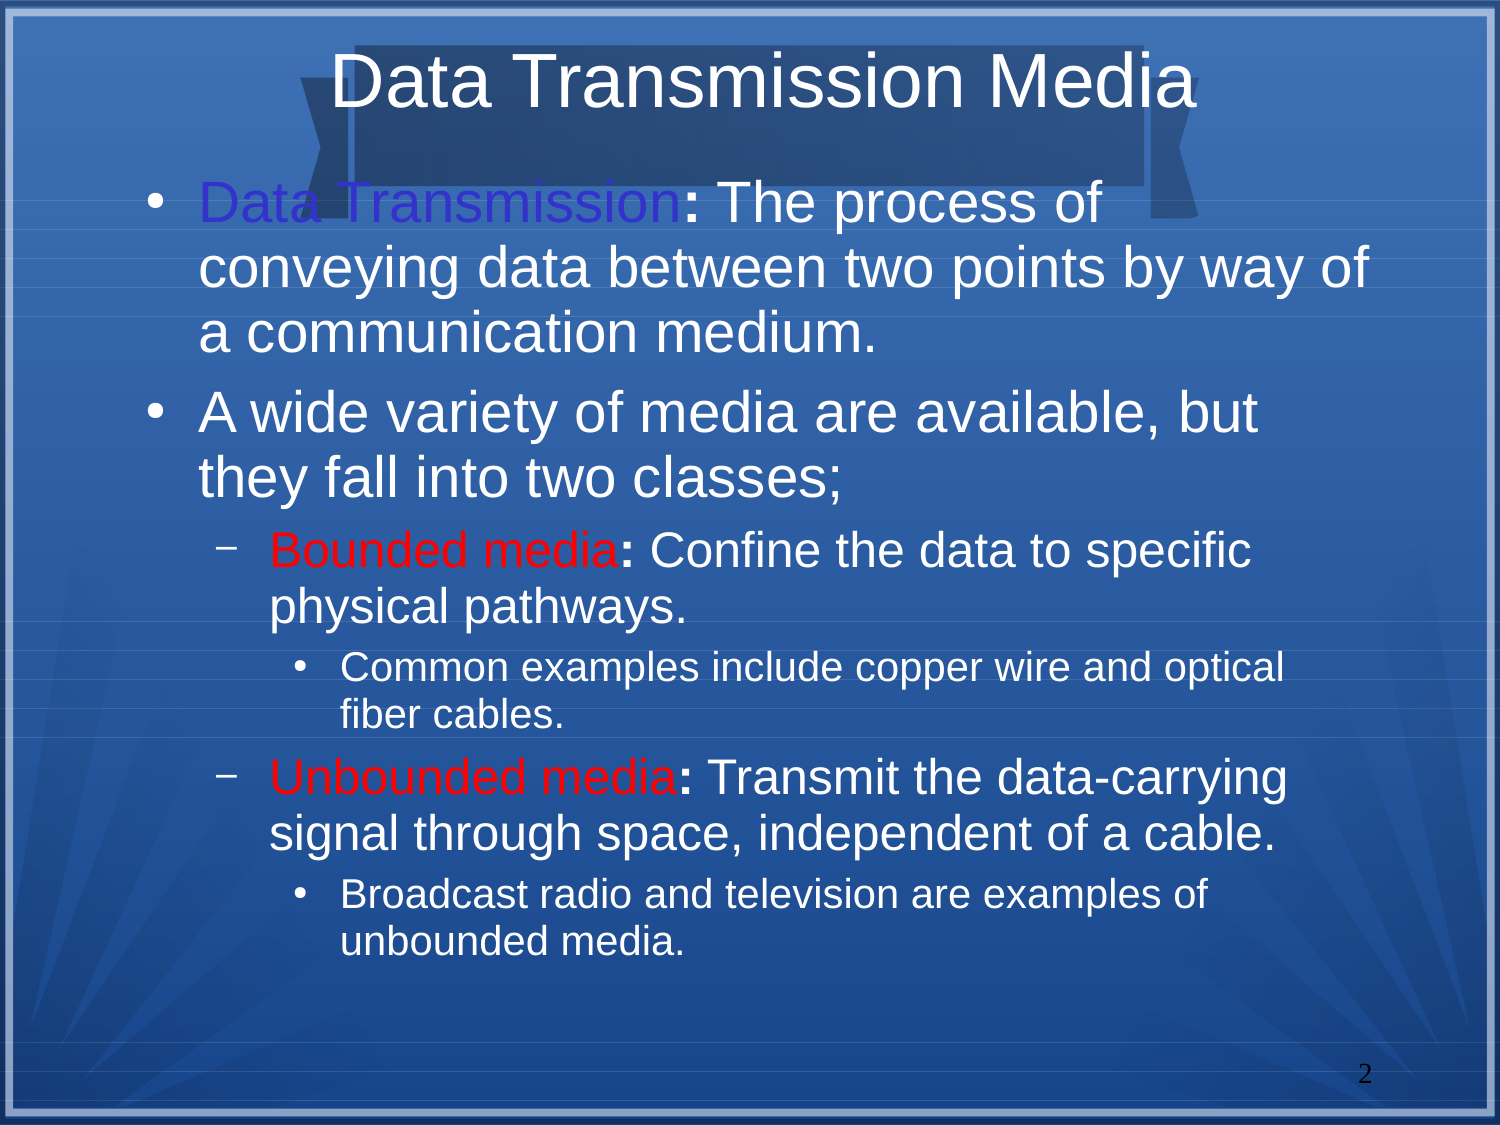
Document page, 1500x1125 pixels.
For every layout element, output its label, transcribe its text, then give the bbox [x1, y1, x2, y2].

list Data Transmission: The process of conveying data between two points by way of a communication medium. A wide variety of media are available, but they fall into two classes; Bounded media: Confine the data to specific physical pathways. Common examples include copper wire and optical fiber cables. Unbounded media: Transmit the data-carrying signal through space, independent of a cable. Broadcast radio and television are examples of unbounded media. [112, 162, 1388, 1025]
text_box 47 [1074, 1050, 1388, 1125]
title Data Transmission Media [112, 0, 1388, 162]
